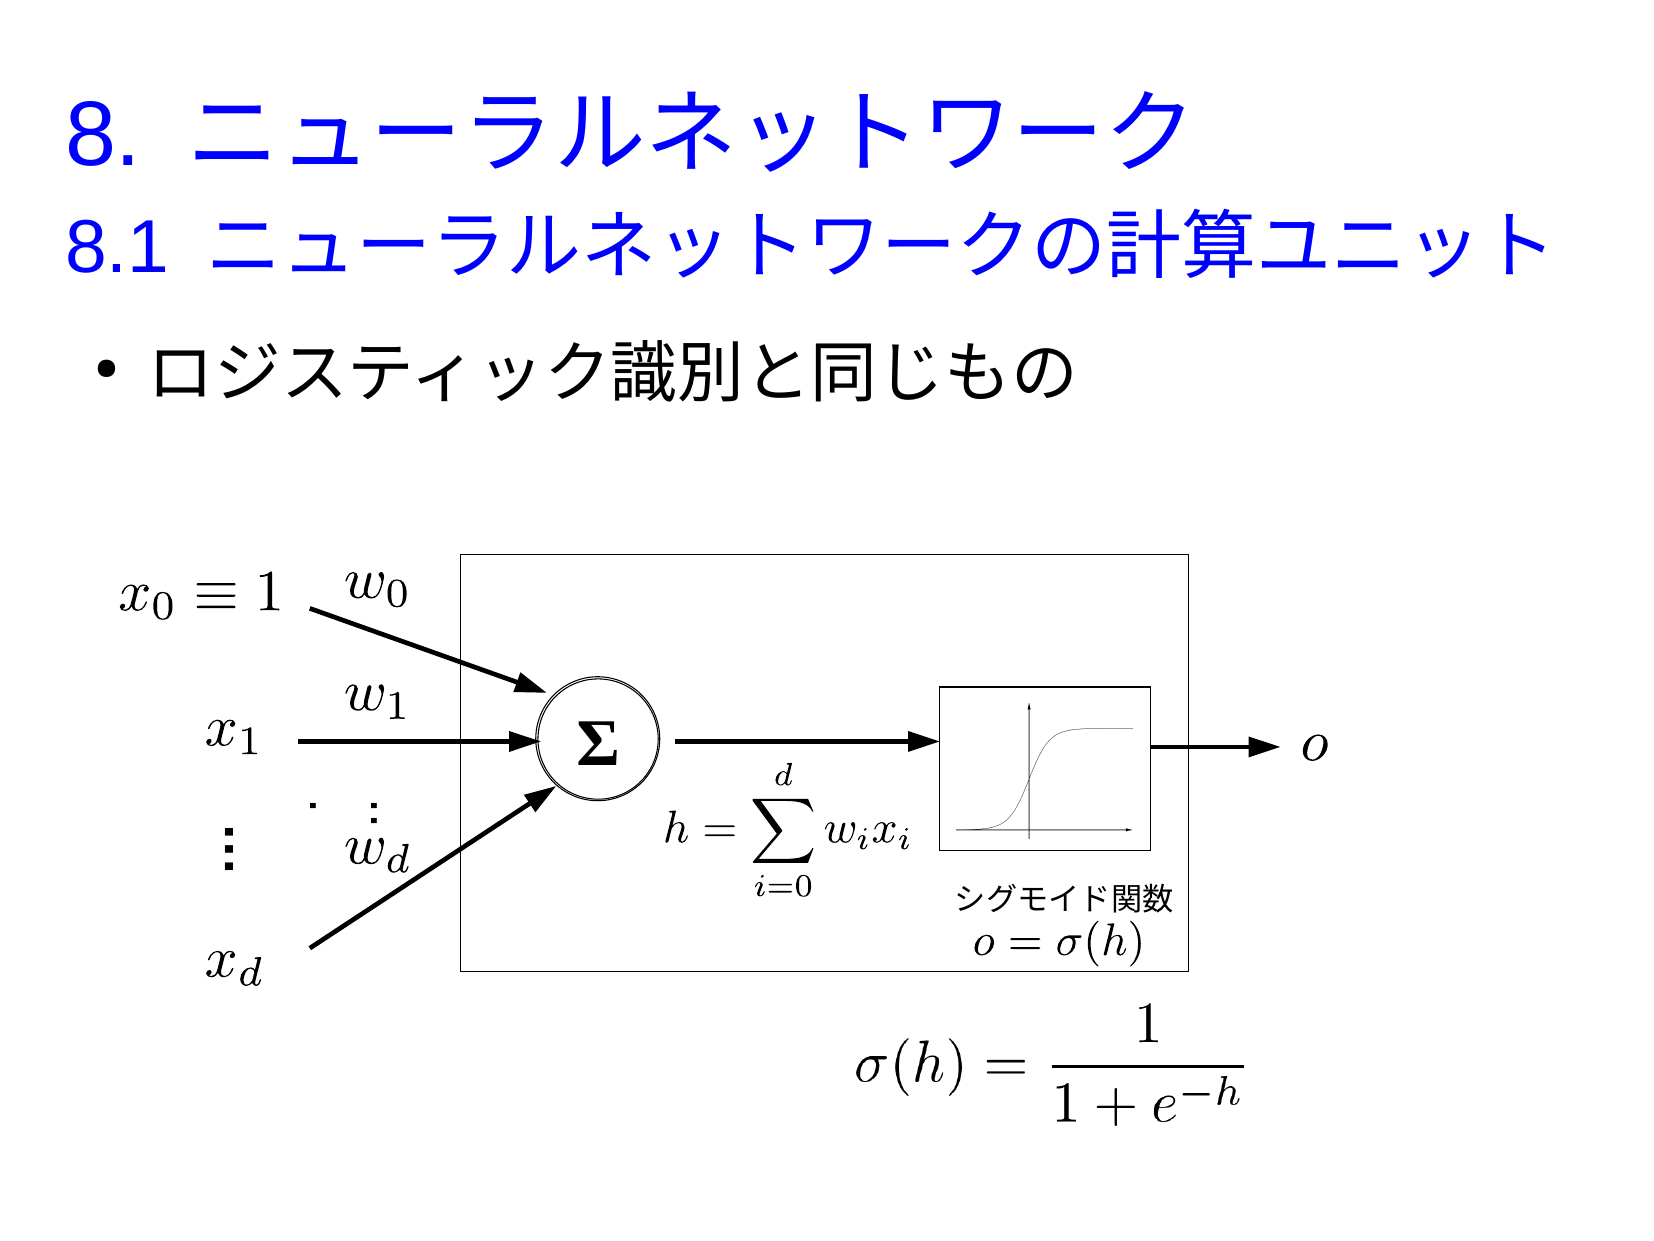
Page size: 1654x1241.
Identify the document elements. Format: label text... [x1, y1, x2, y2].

title 8. ニューラルネットワーク 8.1 ニューラルネットワークの計算ユニット [64, 55, 1595, 306]
text_box … [177, 807, 274, 892]
list ロジスティック識別と同じもの [76, 324, 1565, 1045]
picture [856, 1045, 1244, 1126]
